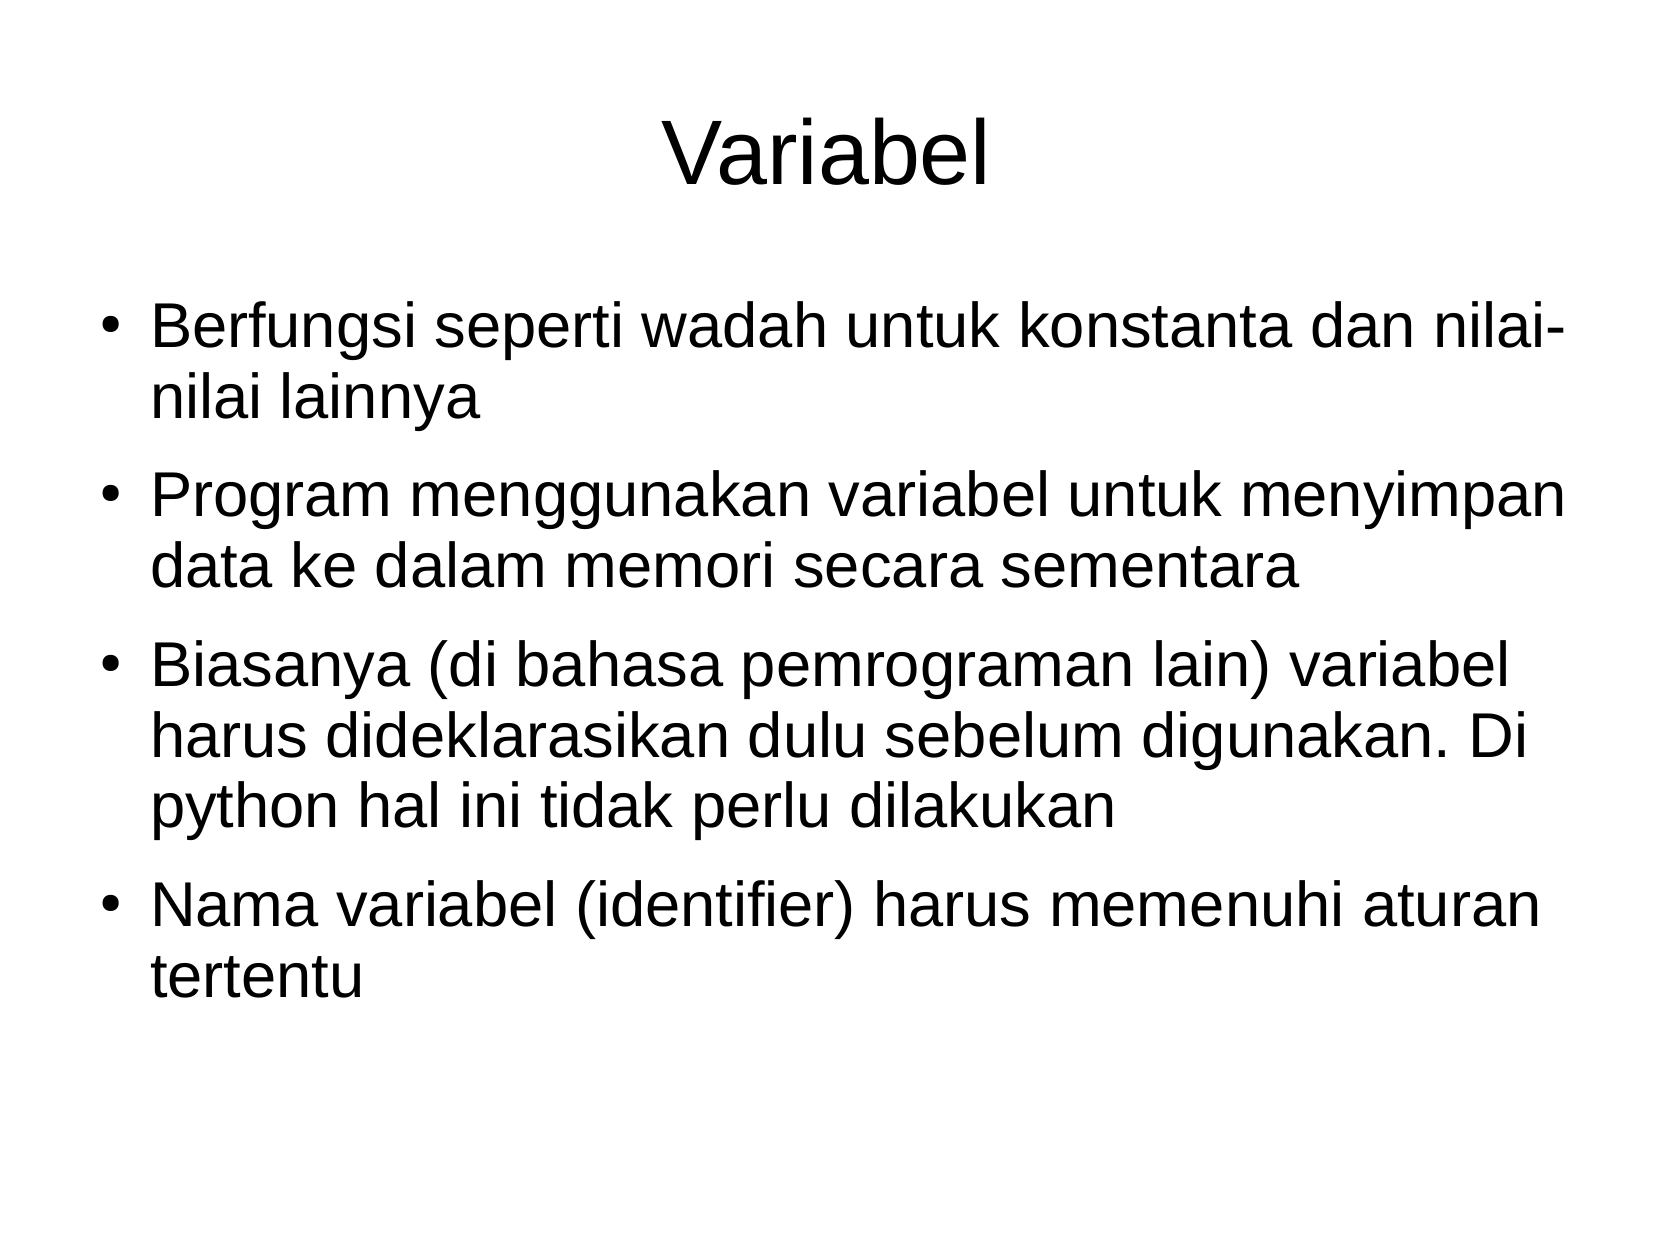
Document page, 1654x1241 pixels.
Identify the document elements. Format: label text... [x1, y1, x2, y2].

title Variabel [82, 49, 1571, 257]
list Berfungsi seperti wadah untuk konstanta dan nilai-nilai lainnya Program menggunakan variabel untuk menyimpan data ke dalam memori secara sementara Biasanya (di bahasa pemrograman lain) variabel harus dideklarasikan dulu sebelum digunakan. Di python hal ini tidak perlu dilakukan Nama variabel (identifier) harus memenuhi aturan tertentu [82, 290, 1571, 1126]
